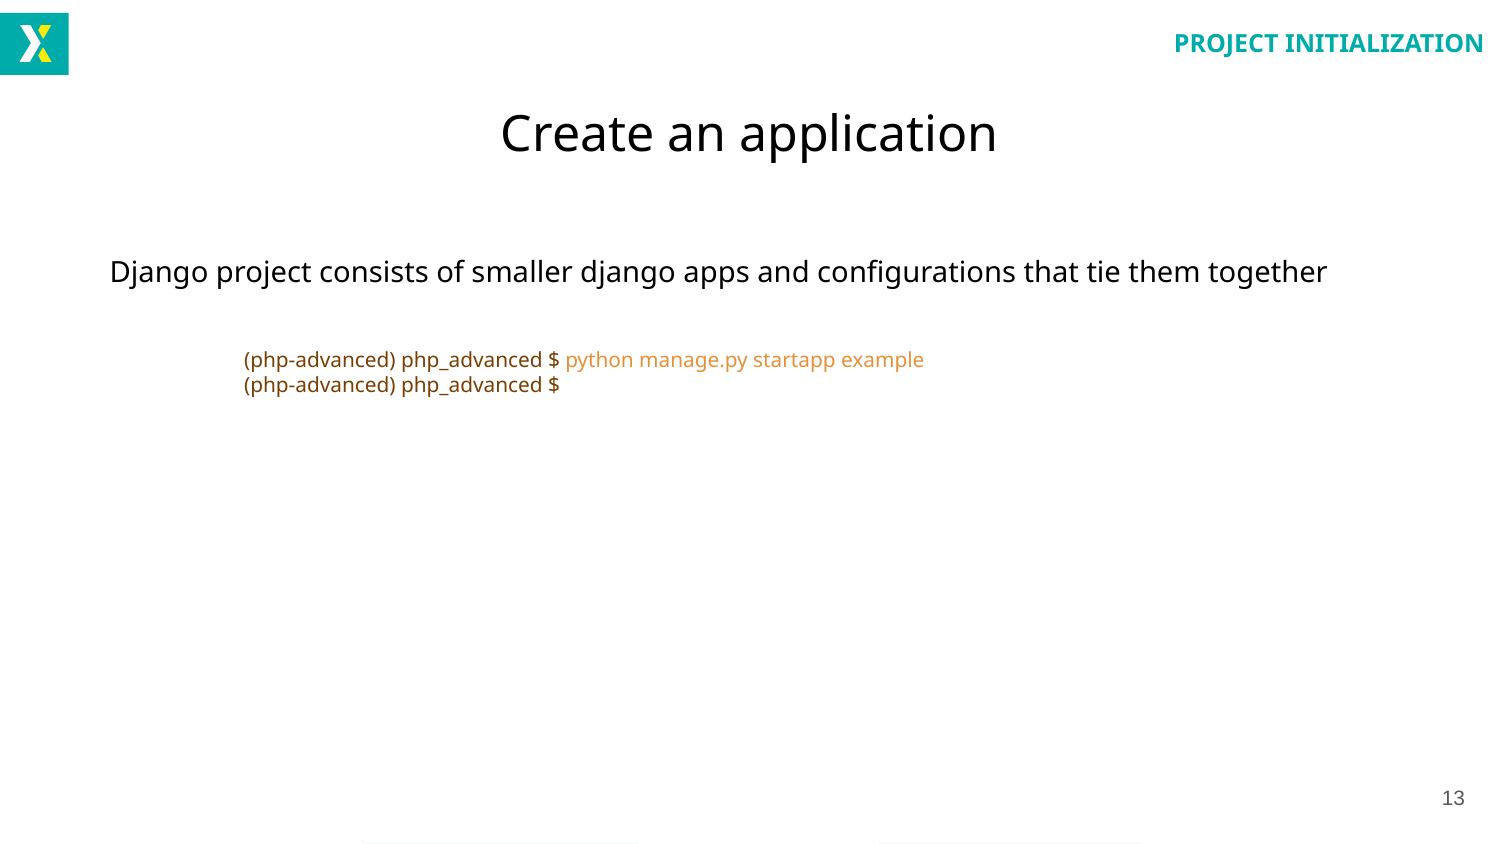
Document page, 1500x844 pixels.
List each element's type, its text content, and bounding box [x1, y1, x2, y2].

text_box (php-advanced) php_advanced $ python manage.py startapp example (php-advanced) php_advanced $ [229, 331, 1263, 754]
picture [17, 25, 54, 62]
text_box Django project consists of smaller django apps and configurations that tie them together [71, 220, 1367, 286]
slide_number <number> [1389, 764, 1480, 830]
text_box Create an application [115, 86, 1385, 181]
